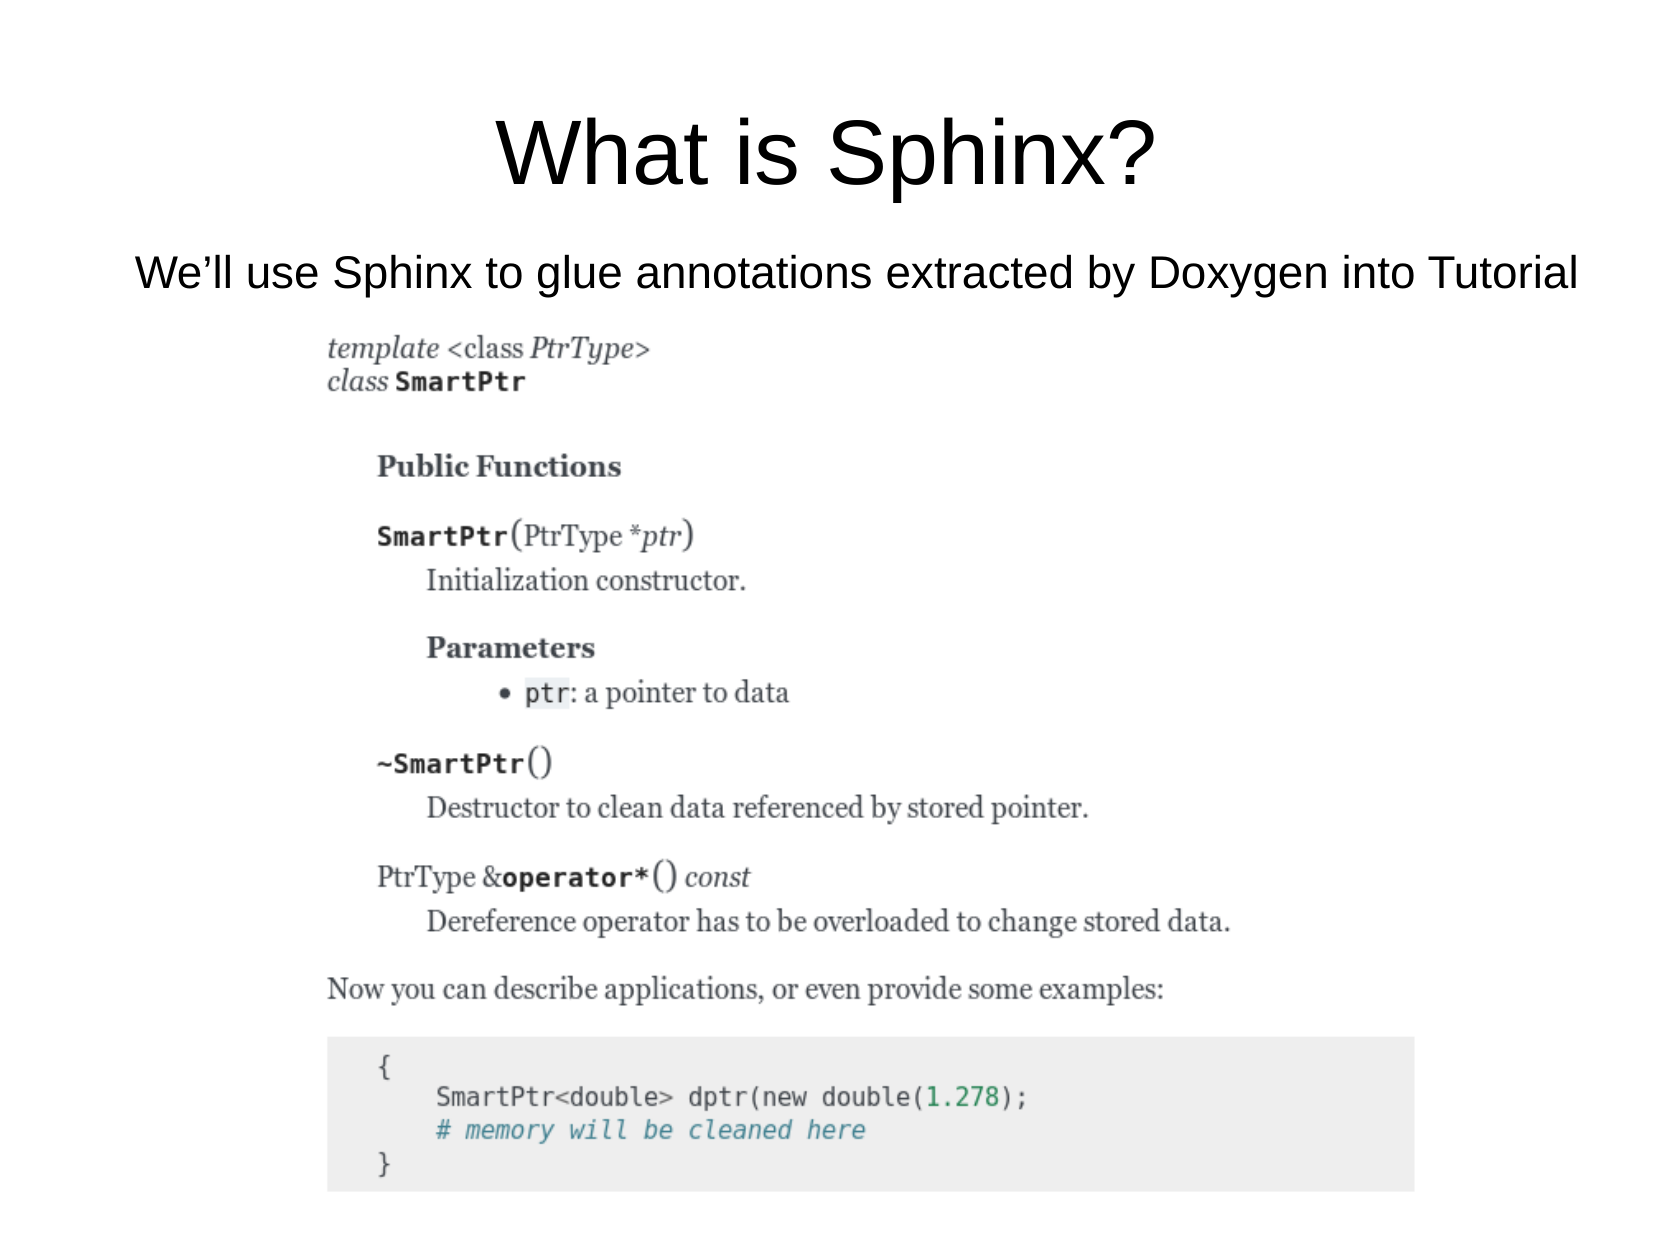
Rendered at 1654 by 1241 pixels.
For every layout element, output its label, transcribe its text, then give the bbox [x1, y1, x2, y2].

text_box We’ll use Sphinx to glue annotations extracted by Doxygen into Tutorial [120, 240, 1595, 307]
title What is Sphinx? [82, 49, 1571, 257]
picture [265, 332, 1456, 1216]
